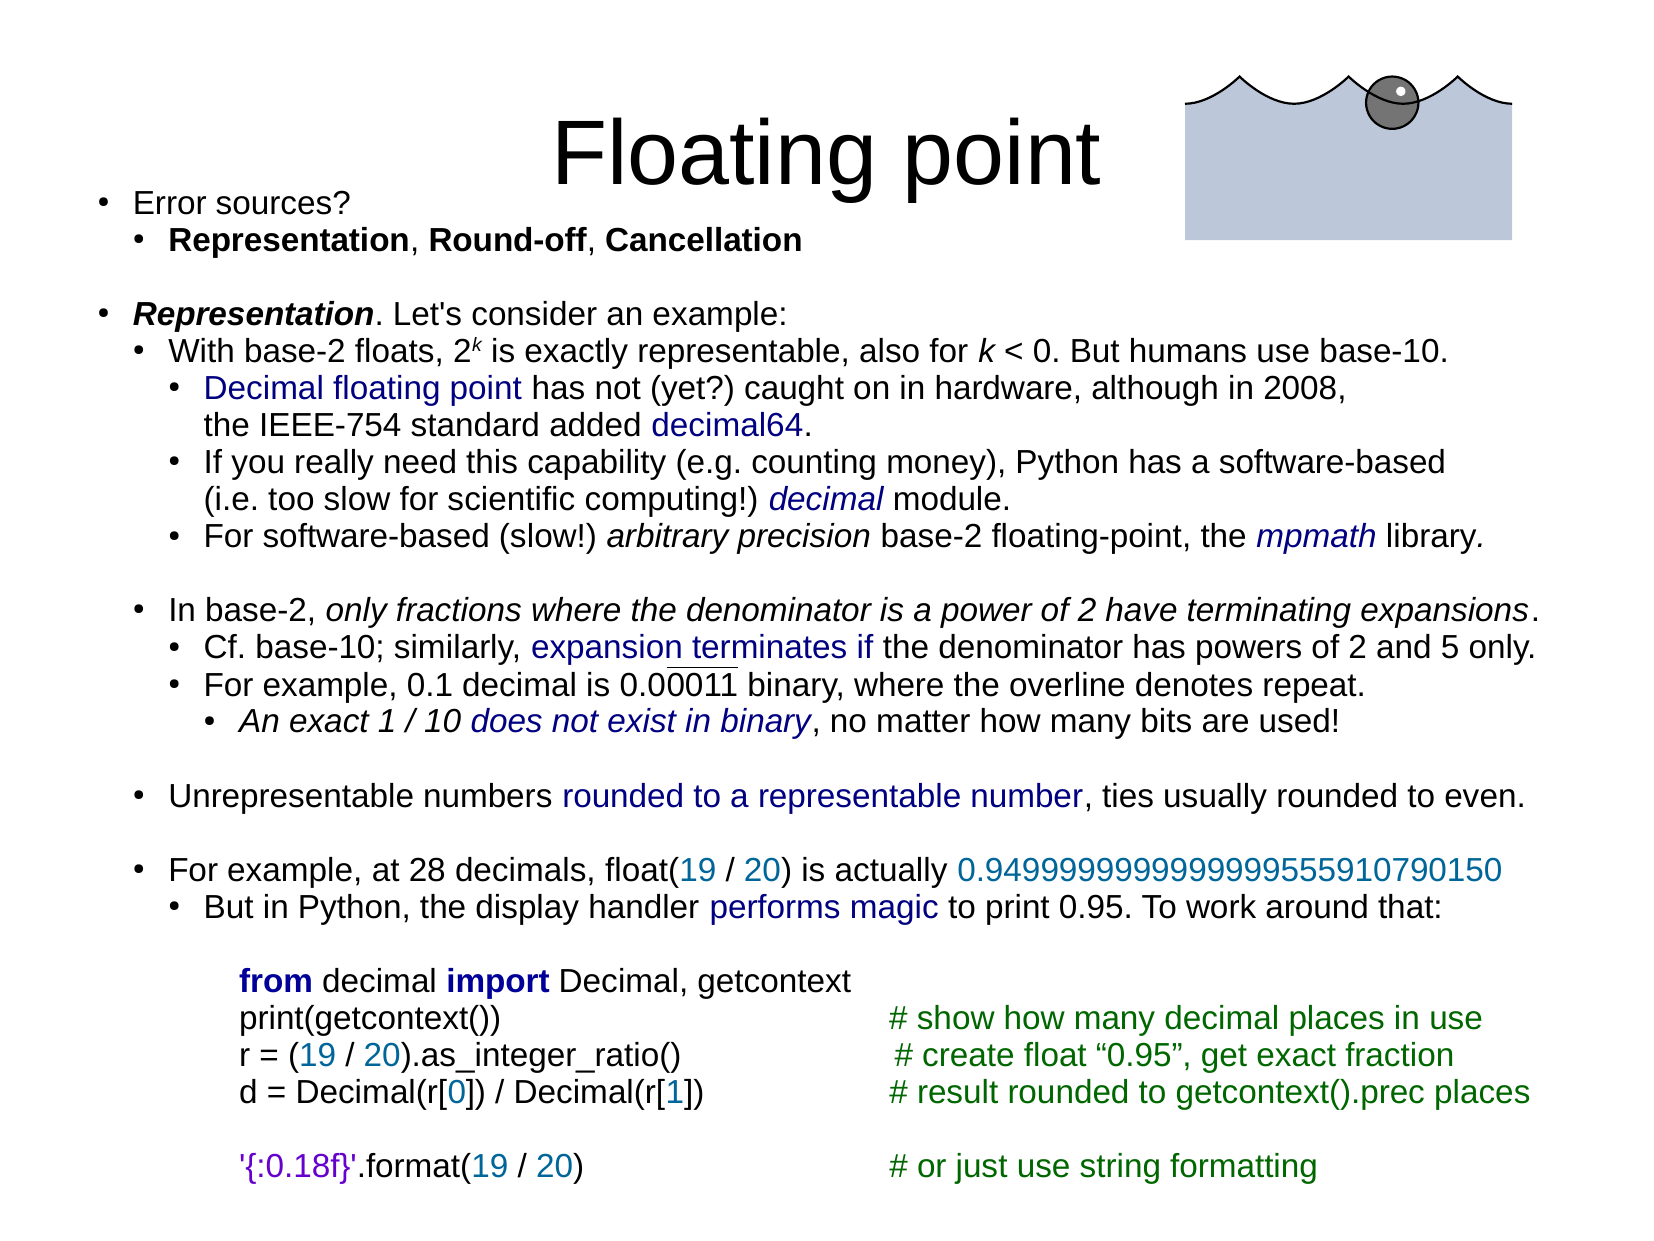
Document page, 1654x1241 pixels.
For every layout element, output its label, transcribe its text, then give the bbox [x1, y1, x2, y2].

text_box Error sources? Representation, Round-off, Cancellation Representation. Let's consider an example: With base-2 floats, 2k is exactly representable, also for k < 0. But humans use base-10. Decimal floating point has not (yet?) caught on in hardware, although in 2008, the IEEE-754 standard added decimal64. If you really need this capability (e.g. counting money), Python has a software-based (i.e. too slow for scientific computing!) decimal module. For software-based (slow!) arbitrary precision base-2 floating-point, the mpmath library. In base-2, only fractions where the denominator is a power of 2 have terminating expansions. Cf. base-10; similarly, expansion terminates if the denominator has powers of 2 and 5 only. For example, 0.1 decimal is 0.00011 binary, where the overline denotes repeat. An exact 1 / 10 does not exist in binary, no matter how many bits are used! Unrepresentable numbers rounded to a representable number, ties usually rounded to even. For example, at 28 decimals, float(19 / 20) is actually 0.9499999999999999555910790150 But in Python, the display handler performs magic to print 0.95. To work around that: from decimal import Decimal, getcontext print(getcontext()) # show how many decimal places in use r = (19 / 20).as_integer_ratio() # create float “0.95”, get exact fraction d = Decimal(r[0]) / Decimal(r[1]) # result rounded to getcontext().prec places '{:0.18f}'.format(19 / 20) # or just use string formatting [82, 140, 1561, 1241]
picture [1185, 75, 1513, 241]
title Floating point [82, 49, 1571, 257]
